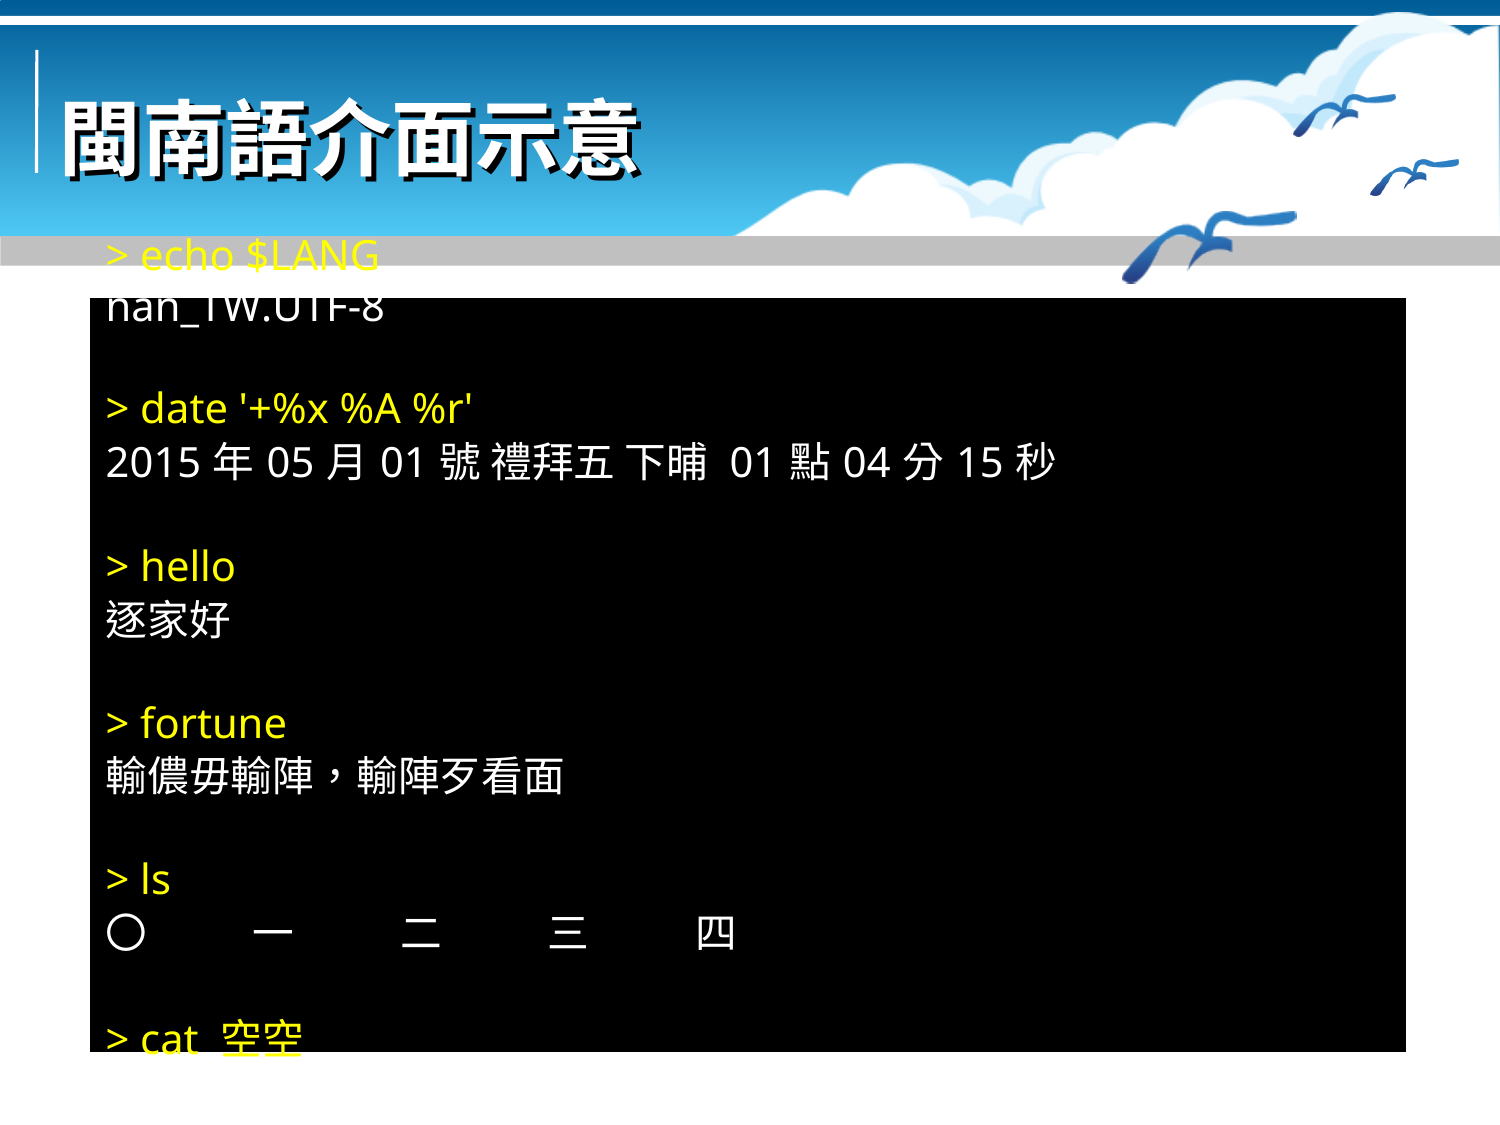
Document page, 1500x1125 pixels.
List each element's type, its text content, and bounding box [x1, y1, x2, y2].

title 閩南語介面示意 [59, 86, 1465, 186]
text_box > echo $LANG nan_TW.UTF-8 > date '+%x %A %r' 2015年05月01號 禮拜五 下晡 01點04分15秒 > hello 逐家好 > fortune 輸儂毋輸陣，輸陣歹看面 > ls 〇 一 二 三 四 > cat 空空 cat: 空空: 無這款的檔案抑是目錄 [90, 298, 1406, 1052]
picture [730, 12, 1500, 284]
